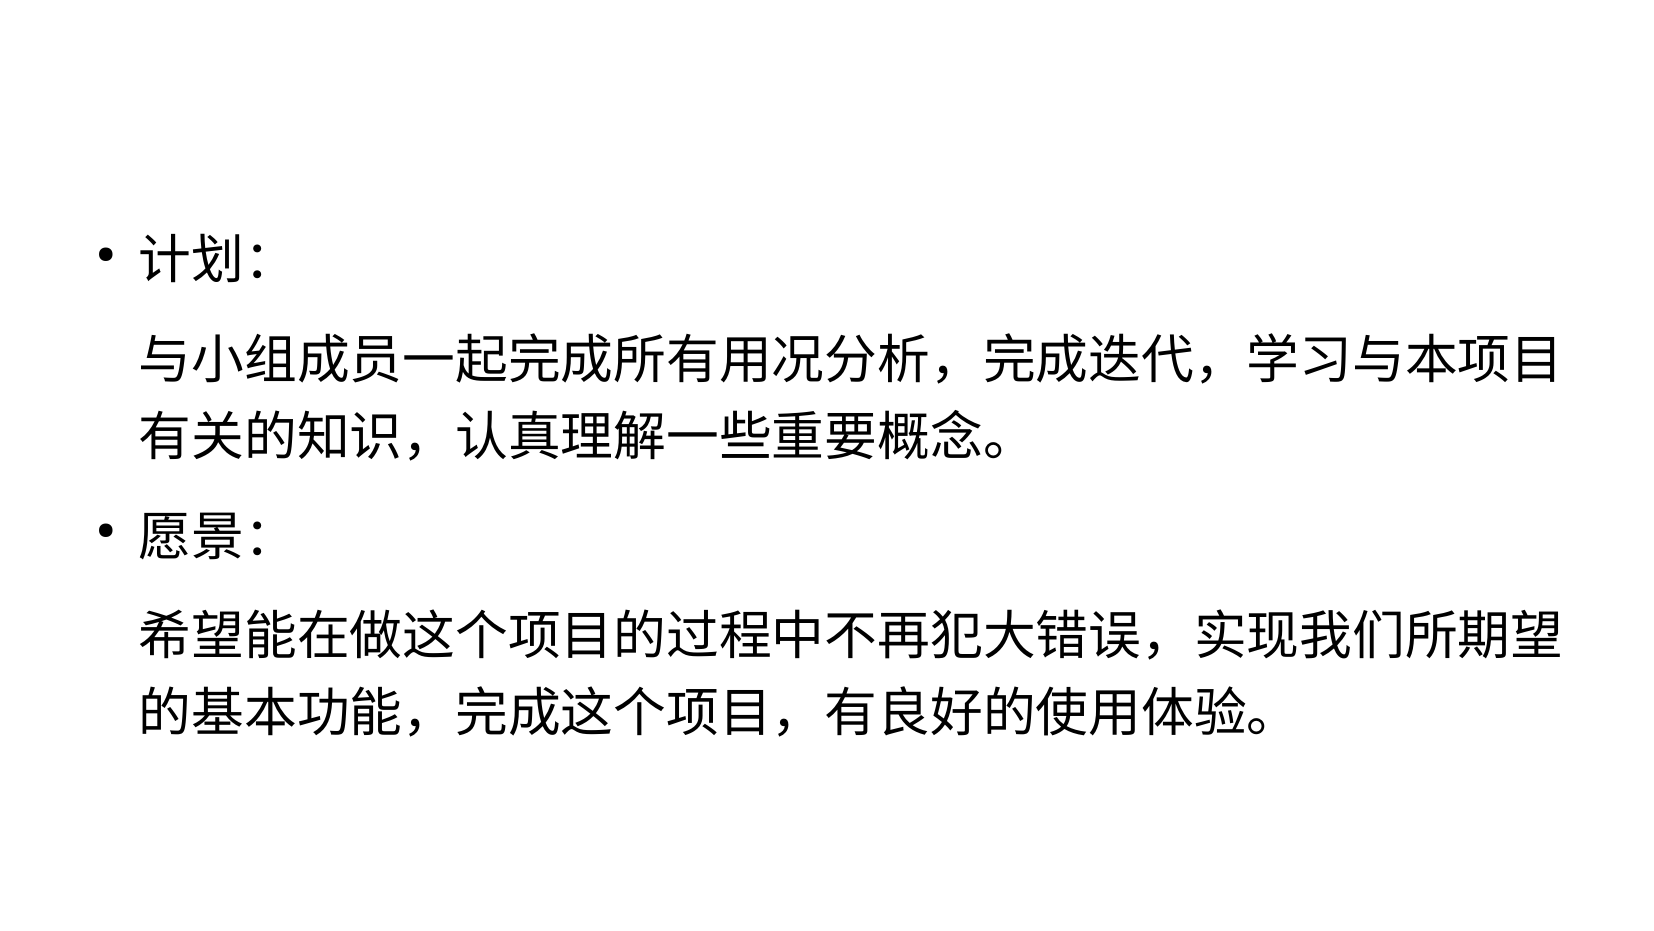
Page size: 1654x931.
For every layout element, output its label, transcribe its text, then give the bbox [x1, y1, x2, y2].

list 计划： 与小组成员一起完成所有用况分析，完成迭代，学习与本项目有关的知识，认真理解一些重要概念。 愿景： 希望能在做这个项目的过程中不再犯大错误，实现我们所期望的基本功能，完成这个项目，有良好的使用体验。 [82, 217, 1571, 758]
